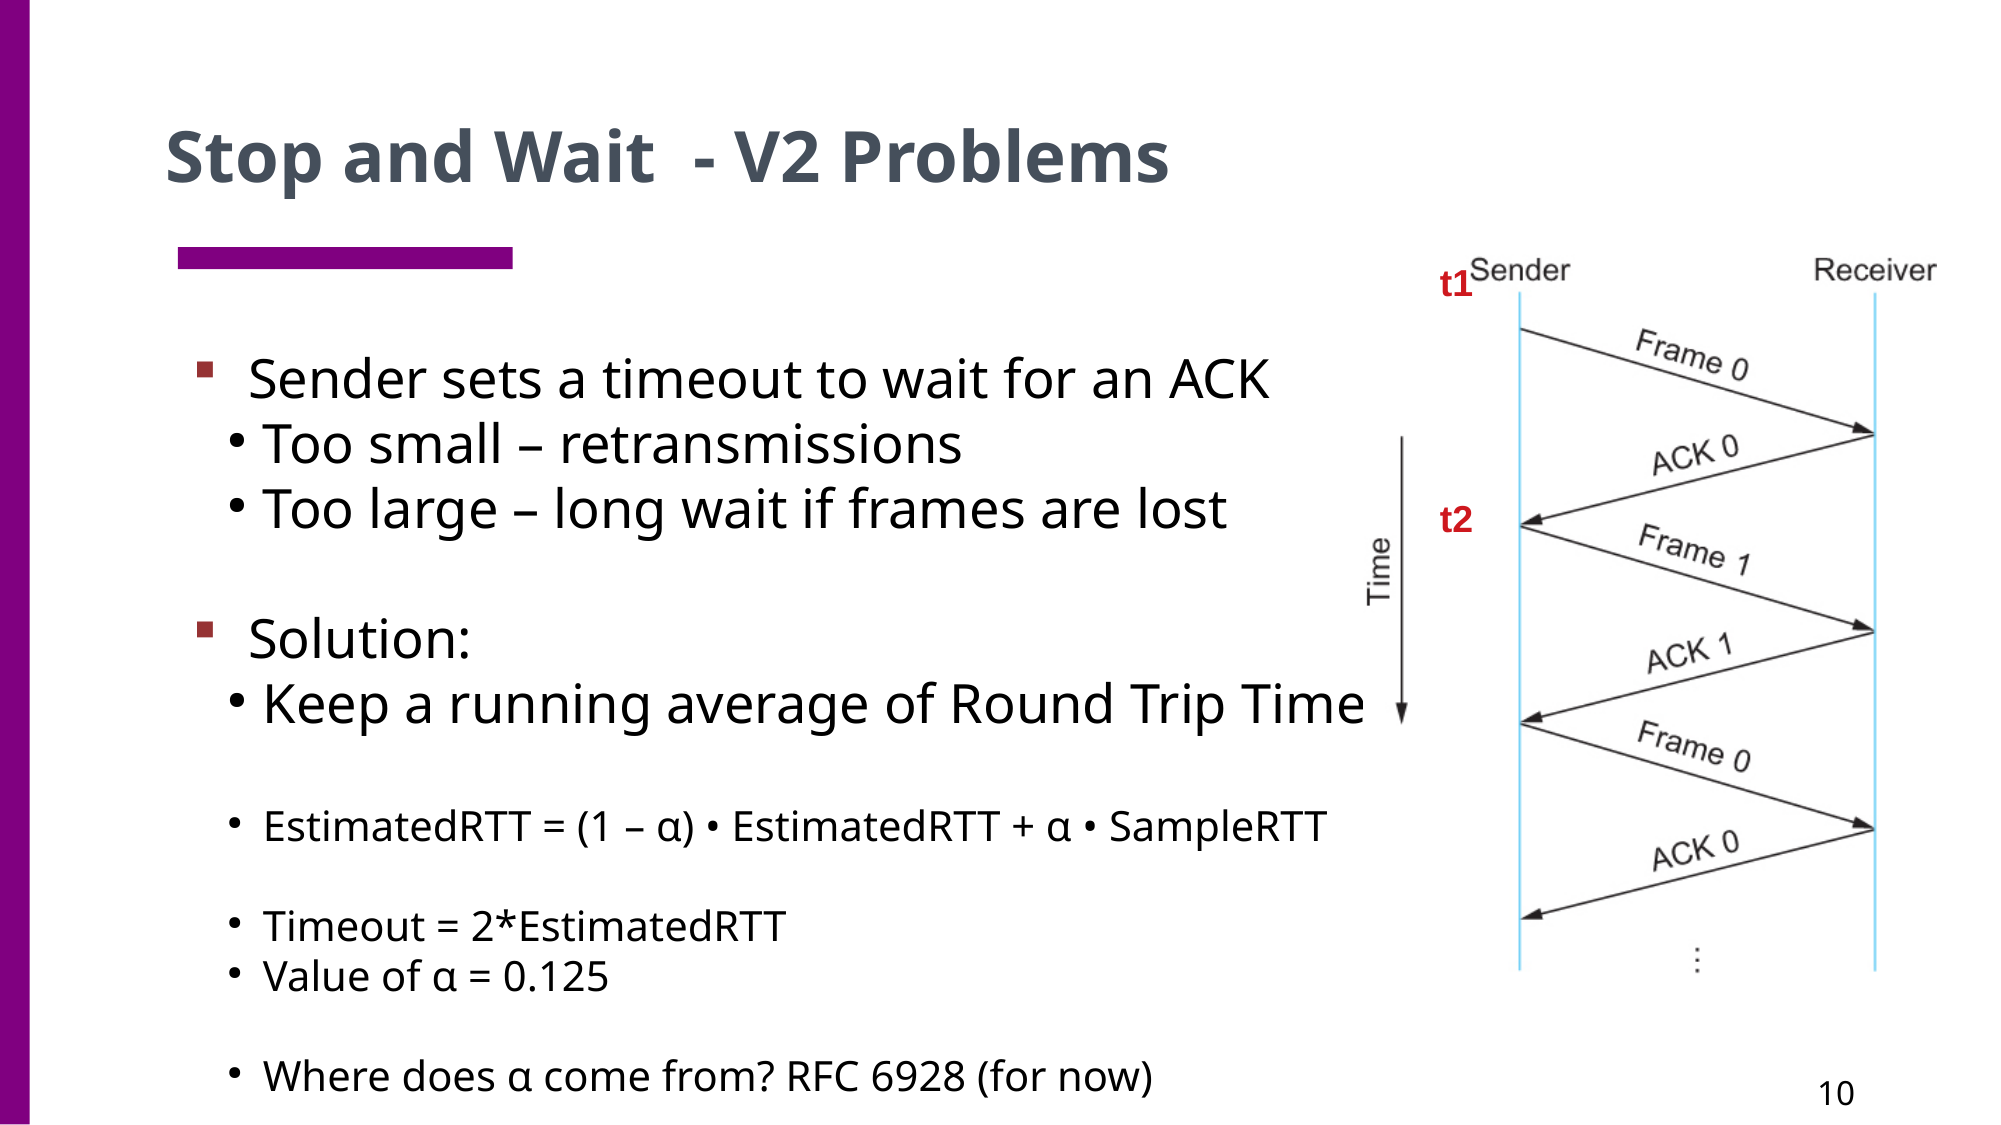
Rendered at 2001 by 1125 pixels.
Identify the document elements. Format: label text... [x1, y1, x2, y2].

text_box t1 [1425, 254, 1488, 312]
picture [1363, 254, 1937, 976]
text_box t2 [1425, 491, 1488, 549]
text_box Stop and Wait - V2 Problems [151, 0, 1849, 212]
text_box Sender sets a timeout to wait for an ACK Too small – retransmissions Too large – long wait if frames are lost Solution: Keep a running average of Round Trip Times EstimatedRTT = (1 – α) • EstimatedRTT + α • SampleRTT Timeout = 2*EstimatedRTT Value of α = 0.125 Where does α come from? RFC 6928 (for now) [177, 329, 1875, 1053]
